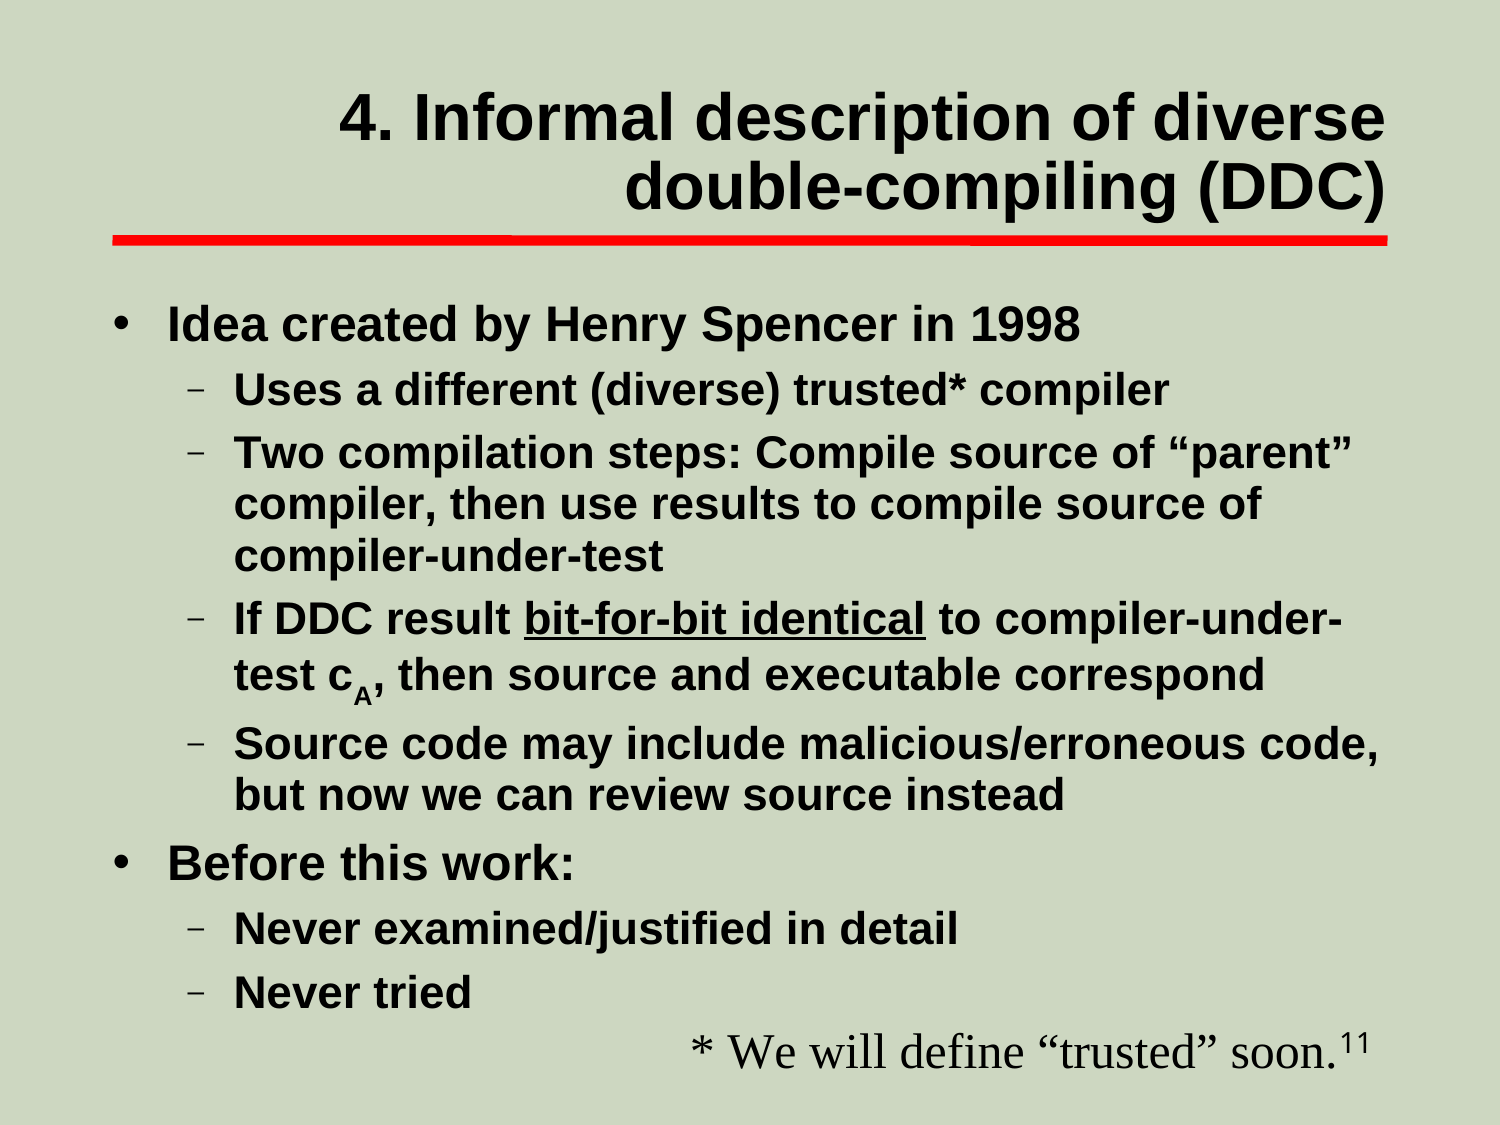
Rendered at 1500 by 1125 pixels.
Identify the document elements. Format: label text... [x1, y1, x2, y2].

list Idea created by Henry Spencer in 1998 Uses a different (diverse) trusted* compiler Two compilation steps: Compile source of “parent” compiler, then use results to compile source of compiler-under-test If DDC result bit-for-bit identical to compiler-under-test cA, then source and executable correspond Source code may include malicious/erroneous code, but now we can review source instead Before this work: Never examined/justified in detail Never tried [112, 299, 1388, 1019]
title 4. Informal description of diverse double-compiling (DDC) [112, 84, 1388, 224]
text_box * We will define “trusted” soon. [675, 1017, 1463, 1088]
